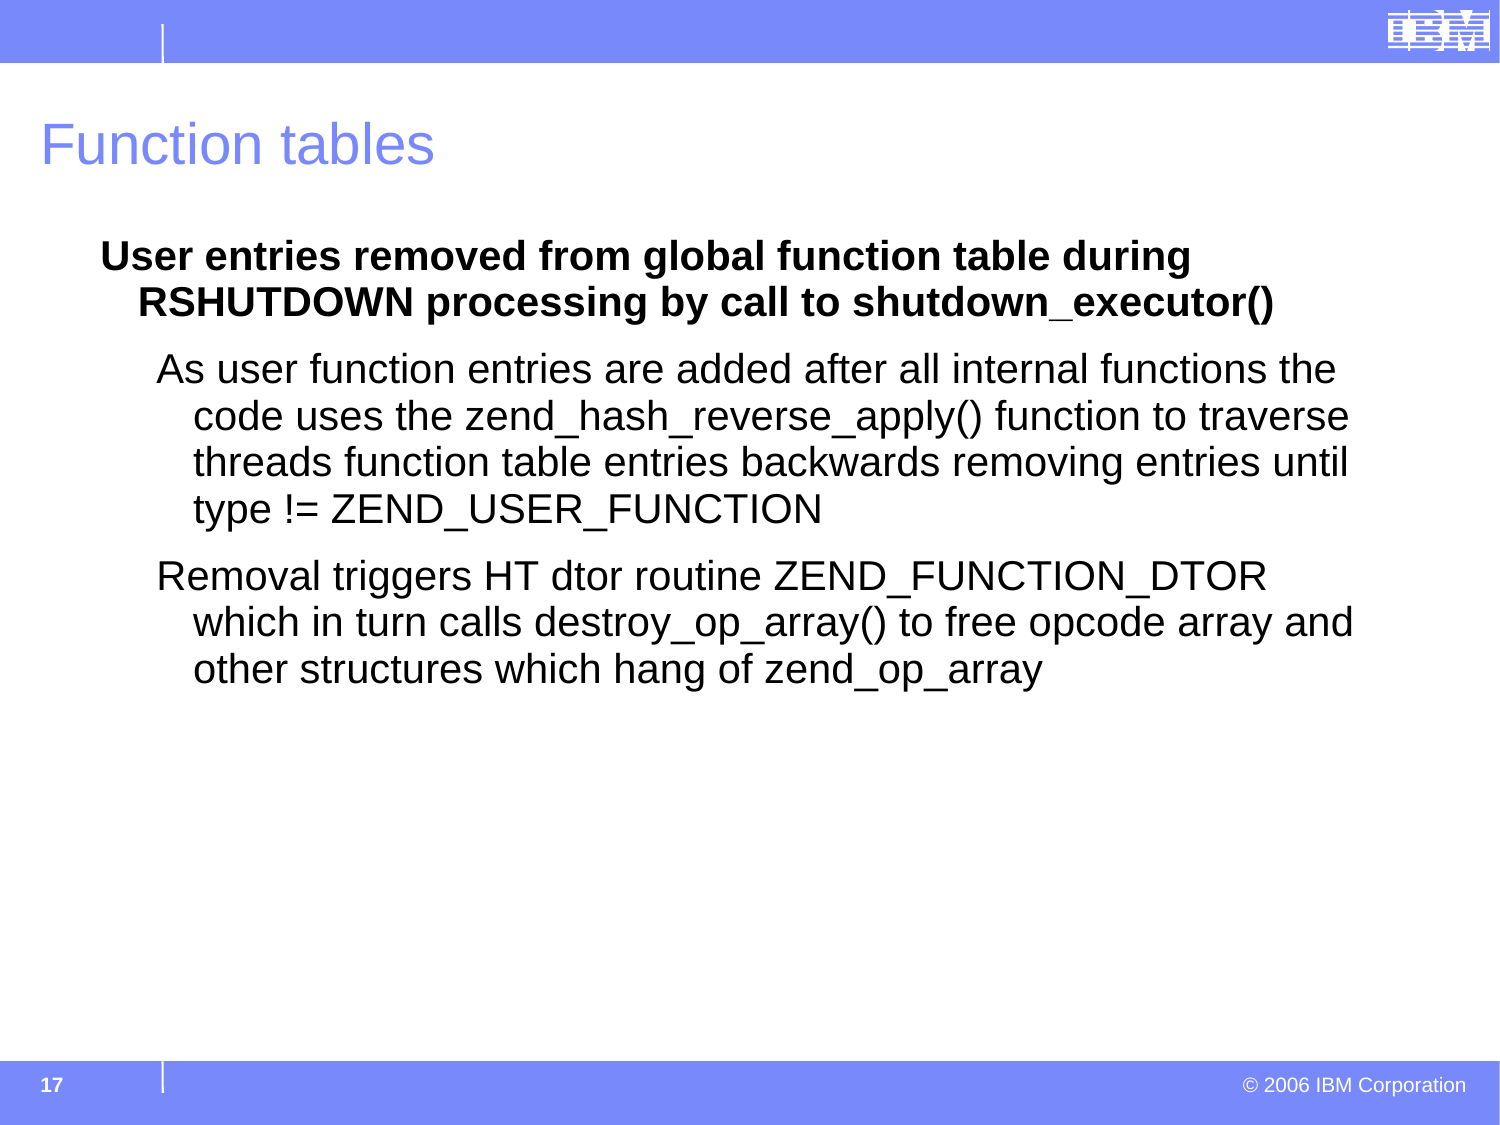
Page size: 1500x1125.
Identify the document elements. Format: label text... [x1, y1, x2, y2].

title Function tables [25, 82, 1378, 184]
list User entries removed from global function table during RSHUTDOWN processing by call to shutdown_executor()‏ As user function entries are added after all internal functions the code uses the zend_hash_reverse_apply() function to traverse threads function table entries backwards removing entries until type != ZEND_USER_FUNCTION Removal triggers HT dtor routine ZEND_FUNCTION_DTOR which in turn calls destroy_op_array() to free opcode array and other structures which hang of zend_op_array [85, 224, 1403, 1026]
